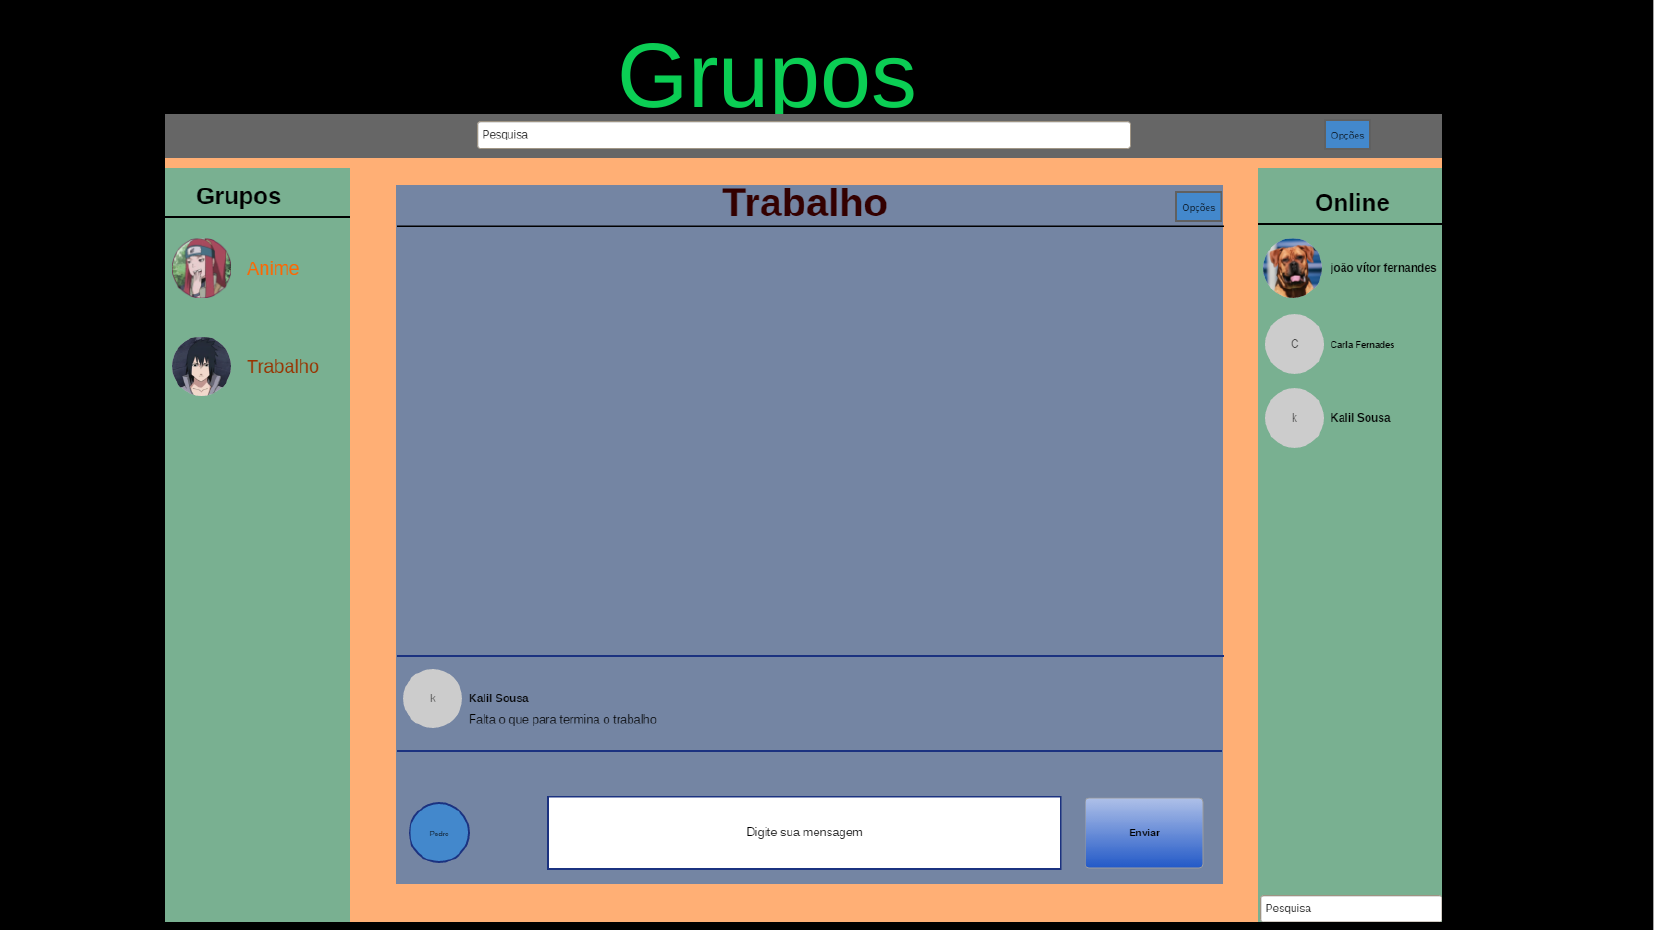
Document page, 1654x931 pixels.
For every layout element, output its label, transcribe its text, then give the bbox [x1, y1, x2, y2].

title Grupos [23, 0, 1512, 168]
picture [165, 114, 1442, 922]
